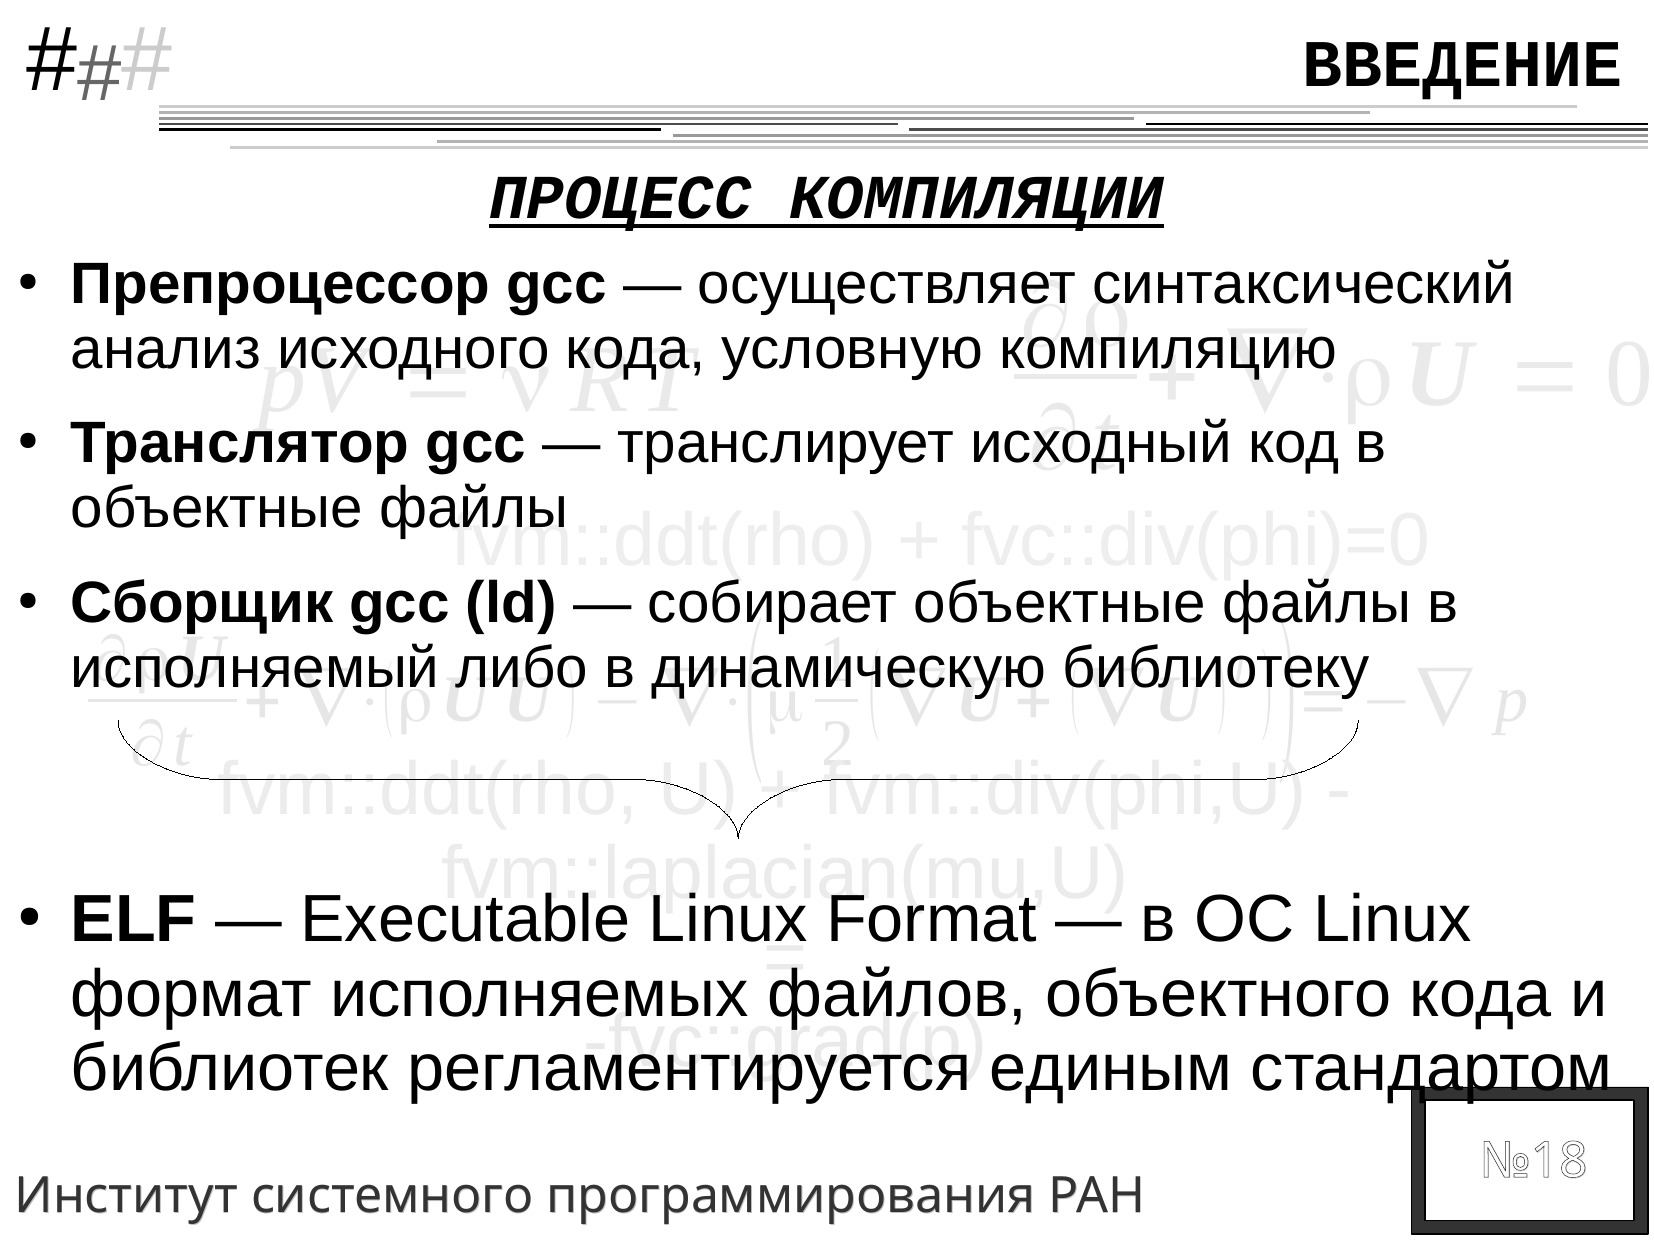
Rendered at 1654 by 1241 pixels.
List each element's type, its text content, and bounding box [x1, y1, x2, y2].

title ПРОЦЕСС КОМПИЛЯЦИИ [0, 147, 1654, 250]
list Препроцессор gcc — осуществляет синтаксический анализ исходного кода, условную компиляцию Транслятор gcc — транслирует исходный код в объектные файлы Сборщик gcc (ld) — собирает объектные файлы в исполняемый либо в динамическую библиотеку ELF — Executable Linux Format — в ОС Linux формат исполняемых файлов, объектного кода и библиотек регламентируется единым стандартом [0, 250, 1654, 1110]
